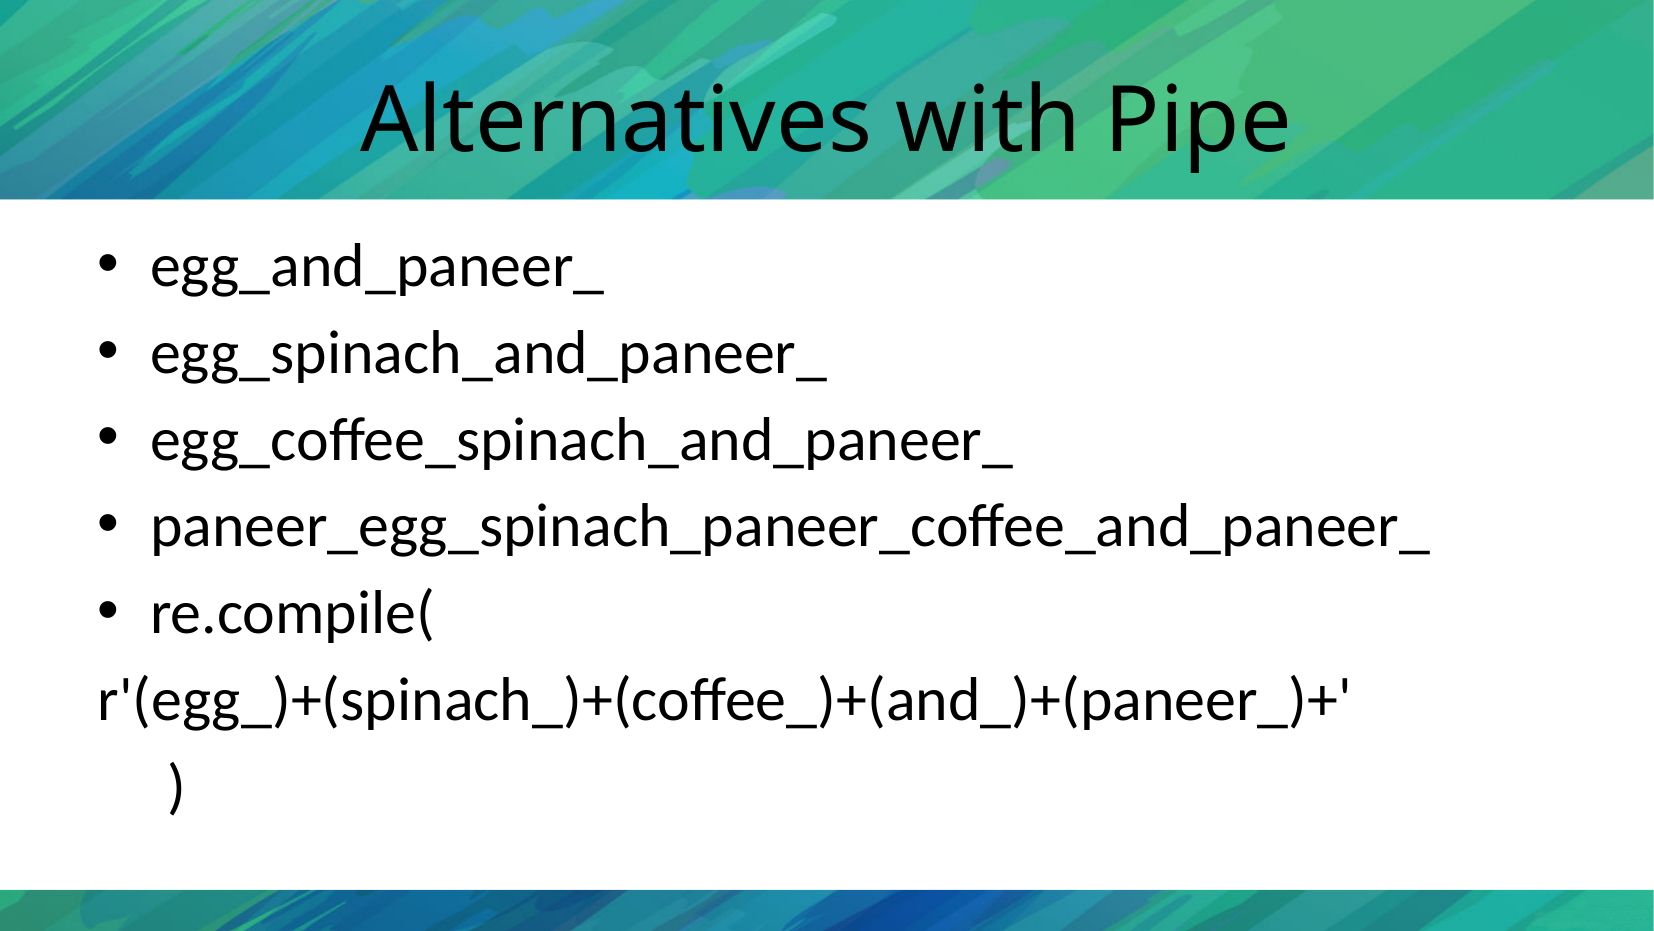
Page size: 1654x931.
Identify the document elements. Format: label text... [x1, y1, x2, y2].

title Alternatives with Pipe [82, 37, 1571, 193]
list egg_and_paneer_ egg_spinach_and_paneer_ egg_coffee_spinach_and_paneer_ paneer_egg_spinach_paneer_coffee_and_paneer_ re.compile( r'(egg_)+(spinach_)+(coffee_)+(and_)+(paneer_)+' ) [82, 217, 1571, 831]
picture [0, 0, 1654, 931]
